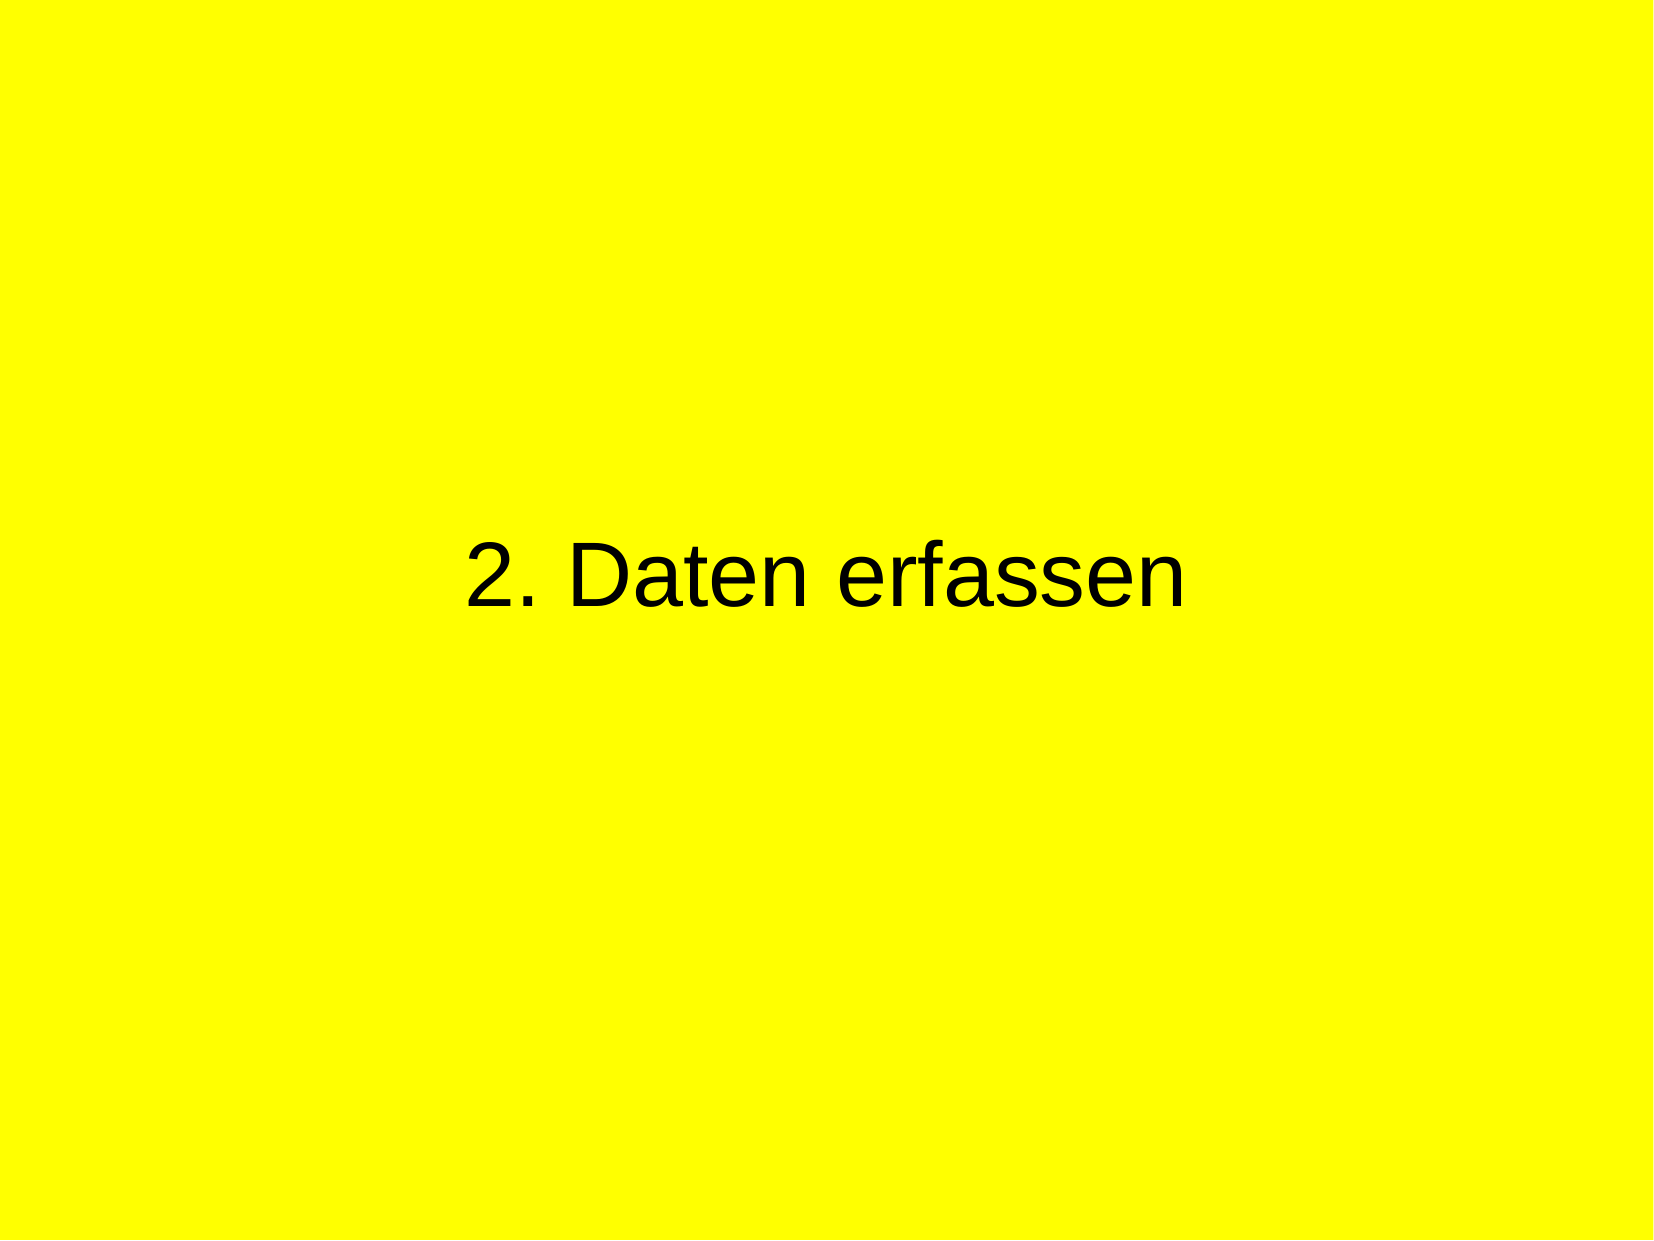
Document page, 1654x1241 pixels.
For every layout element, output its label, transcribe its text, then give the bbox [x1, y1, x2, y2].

title 2. Daten erfassen [82, 56, 1571, 1093]
